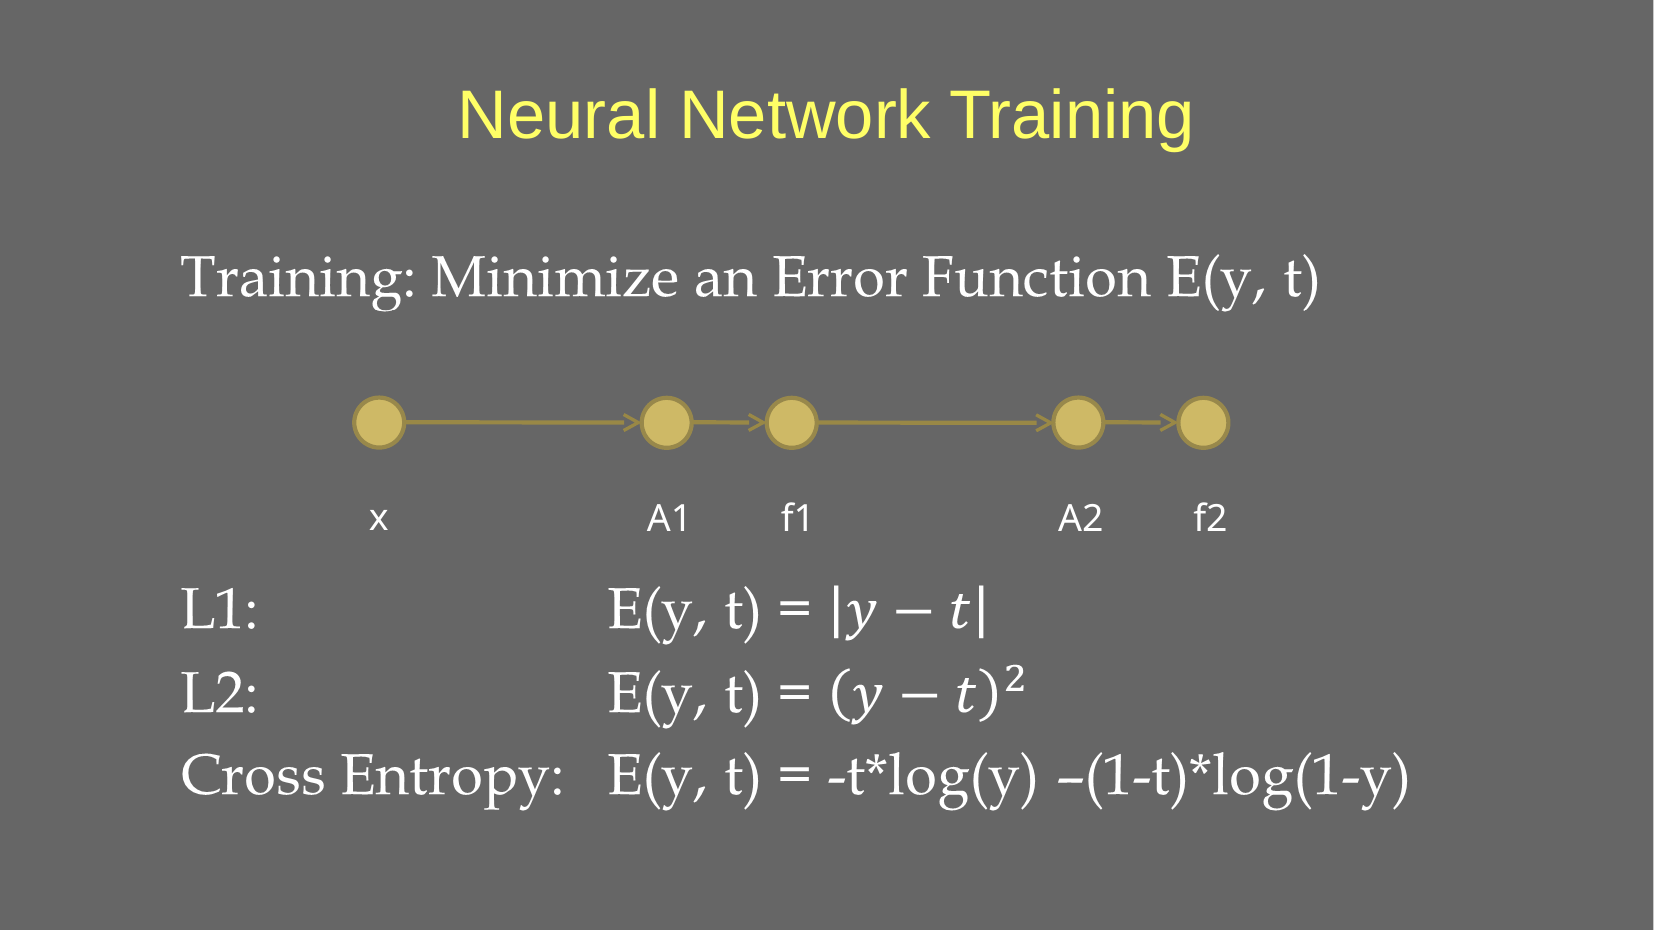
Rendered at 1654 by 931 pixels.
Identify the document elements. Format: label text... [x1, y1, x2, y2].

text_box f1 [766, 486, 831, 547]
text_box [142, 225, 1493, 931]
title Neural Network Training [82, 36, 1571, 193]
text_box A1 [632, 486, 708, 547]
text_box f2 [1178, 486, 1243, 547]
text_box A2 [1043, 486, 1119, 547]
text_box x [354, 485, 404, 545]
